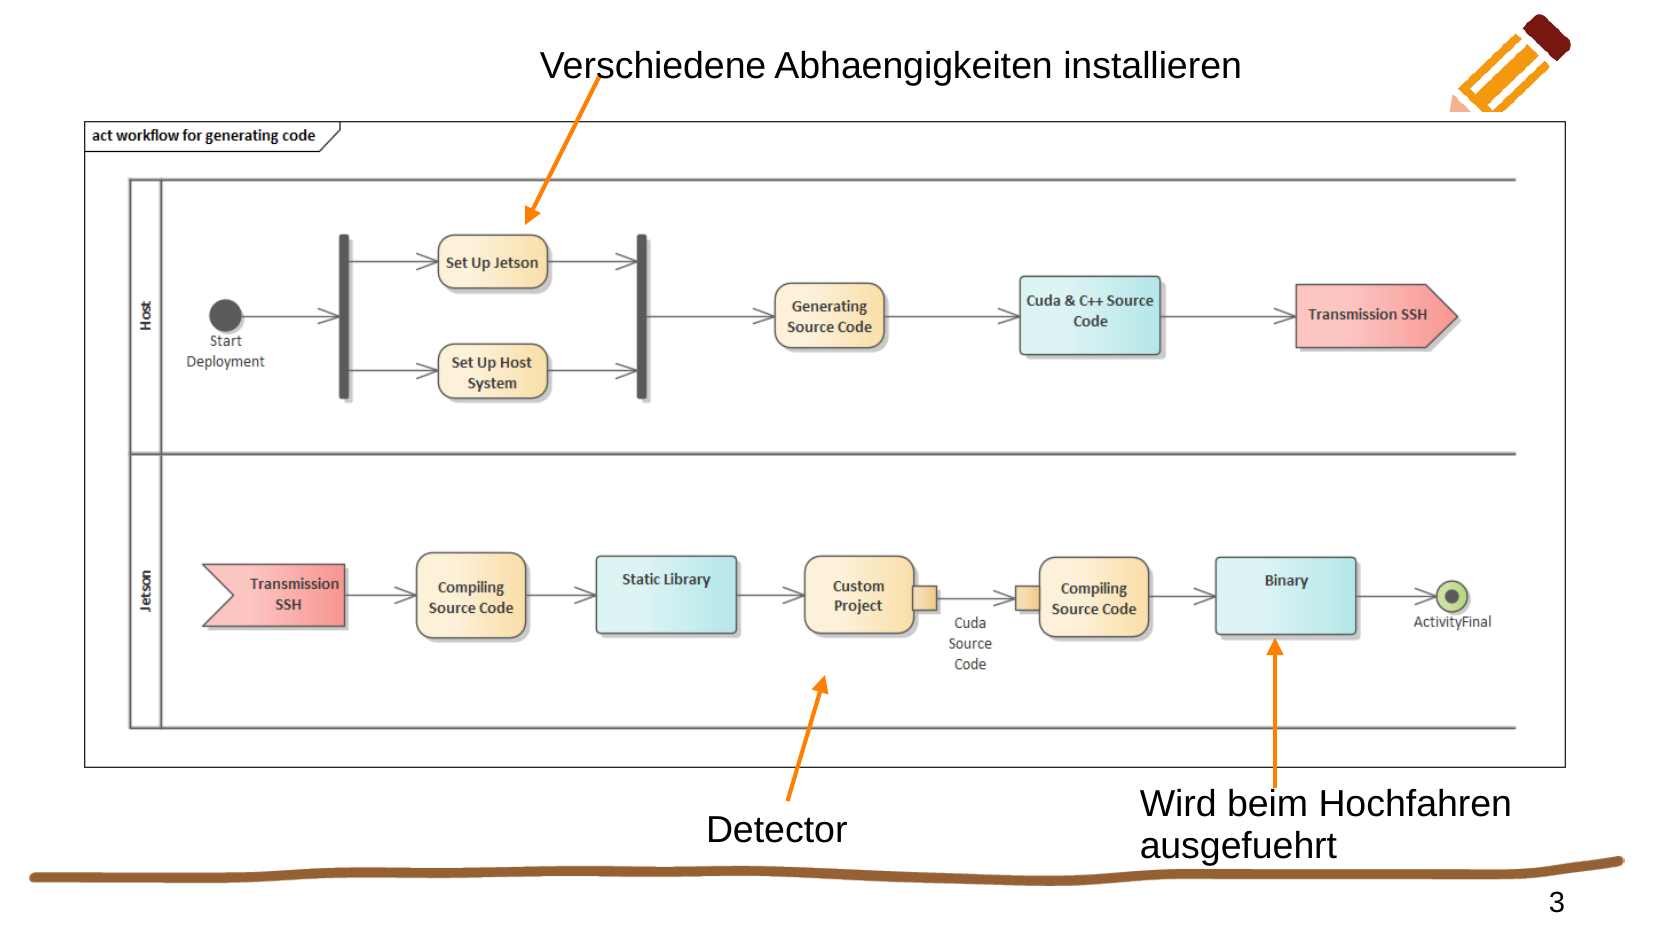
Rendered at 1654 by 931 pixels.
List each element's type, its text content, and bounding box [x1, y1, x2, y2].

picture [863, 856, 1625, 886]
text_box Detector [691, 801, 863, 901]
picture [75, 14, 1574, 776]
text_box Verschiedene Abhaengigkeiten installieren [525, 37, 1257, 95]
text_box Wird beim Hochfahren ausgefuehrt [1125, 775, 1527, 875]
picture [29, 856, 691, 886]
